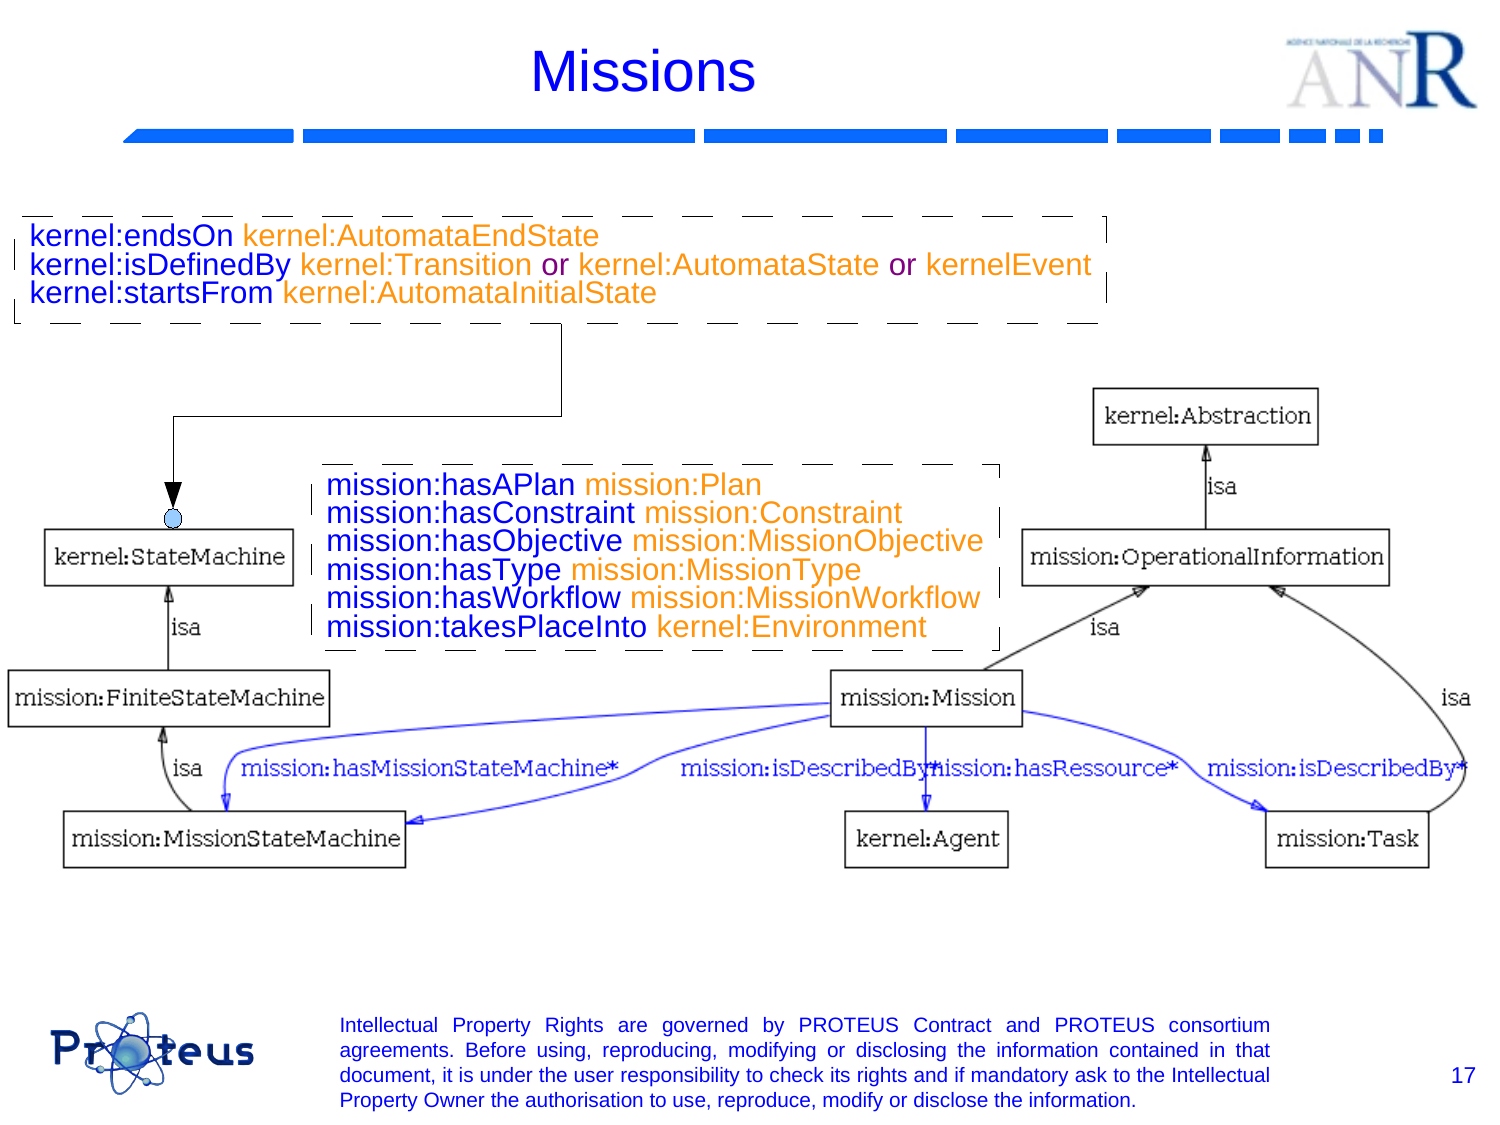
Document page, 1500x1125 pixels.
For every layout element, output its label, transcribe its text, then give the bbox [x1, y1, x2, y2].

picture [1281, 27, 1484, 115]
title Missions [23, 11, 1264, 130]
text_box mission:hasAPlan mission:Plan mission:hasConstraint mission:Constraint mission:hasObjective mission:MissionObjective mission:hasType mission:MissionType mission:hasWorkflow mission:MissionWorkflow mission:takesPlaceInto kernel:Environment [311, 464, 1000, 651]
text_box [164, 508, 182, 529]
picture [0, 366, 1500, 900]
text_box kernel:endsOn kernel:AutomataEndState kernel:isDefinedBy kernel:Transition or kernel:AutomataState or kernelEvent kernel:startsFrom kernel:AutomataInitialState [14, 216, 1107, 324]
picture [35, 1003, 272, 1101]
